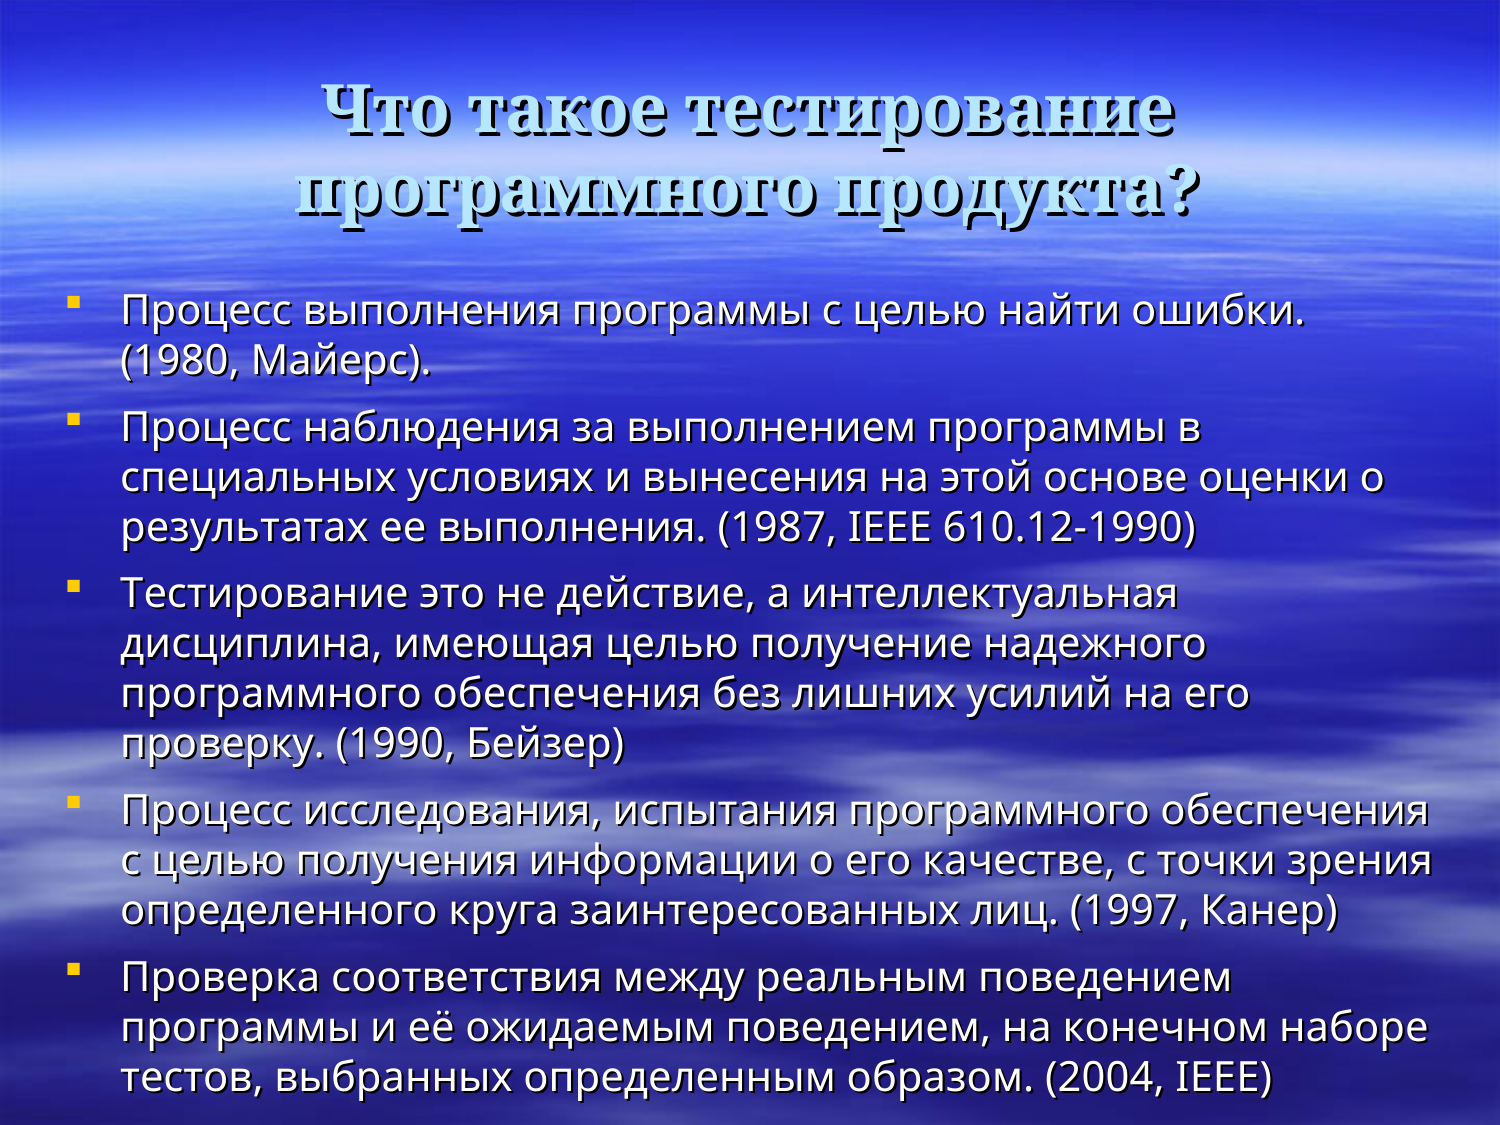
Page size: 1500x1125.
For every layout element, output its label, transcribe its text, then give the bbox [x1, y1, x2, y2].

title Что такое тестирование программного продукта? [49, 37, 1446, 255]
list Процесс выполнения программы с целью найти ошибки. (1980, Майерс). Процесс наблюдения за выполнением программы в специальных условиях и вынесения на этой основе оценки о результатах ее выполнения. (1987, IEEE 610.12-1990) Тестирование это не действие, а интеллектуальная дисциплина, имеющая целью получение надежного программного обеспечения без лишних усилий на его проверку. (1990, Бейзер) Процесс исследования, испытания программного обеспечения с целью получения информации о его качестве, с точки зрения определенного круга заинтересованных лиц. (1997, Канер) Проверка соответствия между реальным поведением программы и её ожидаемым поведением, на конечном наборе тестов, выбранных определенным образом. (2004, IEEE) [49, 274, 1451, 1058]
picture [0, 0, 1500, 1125]
